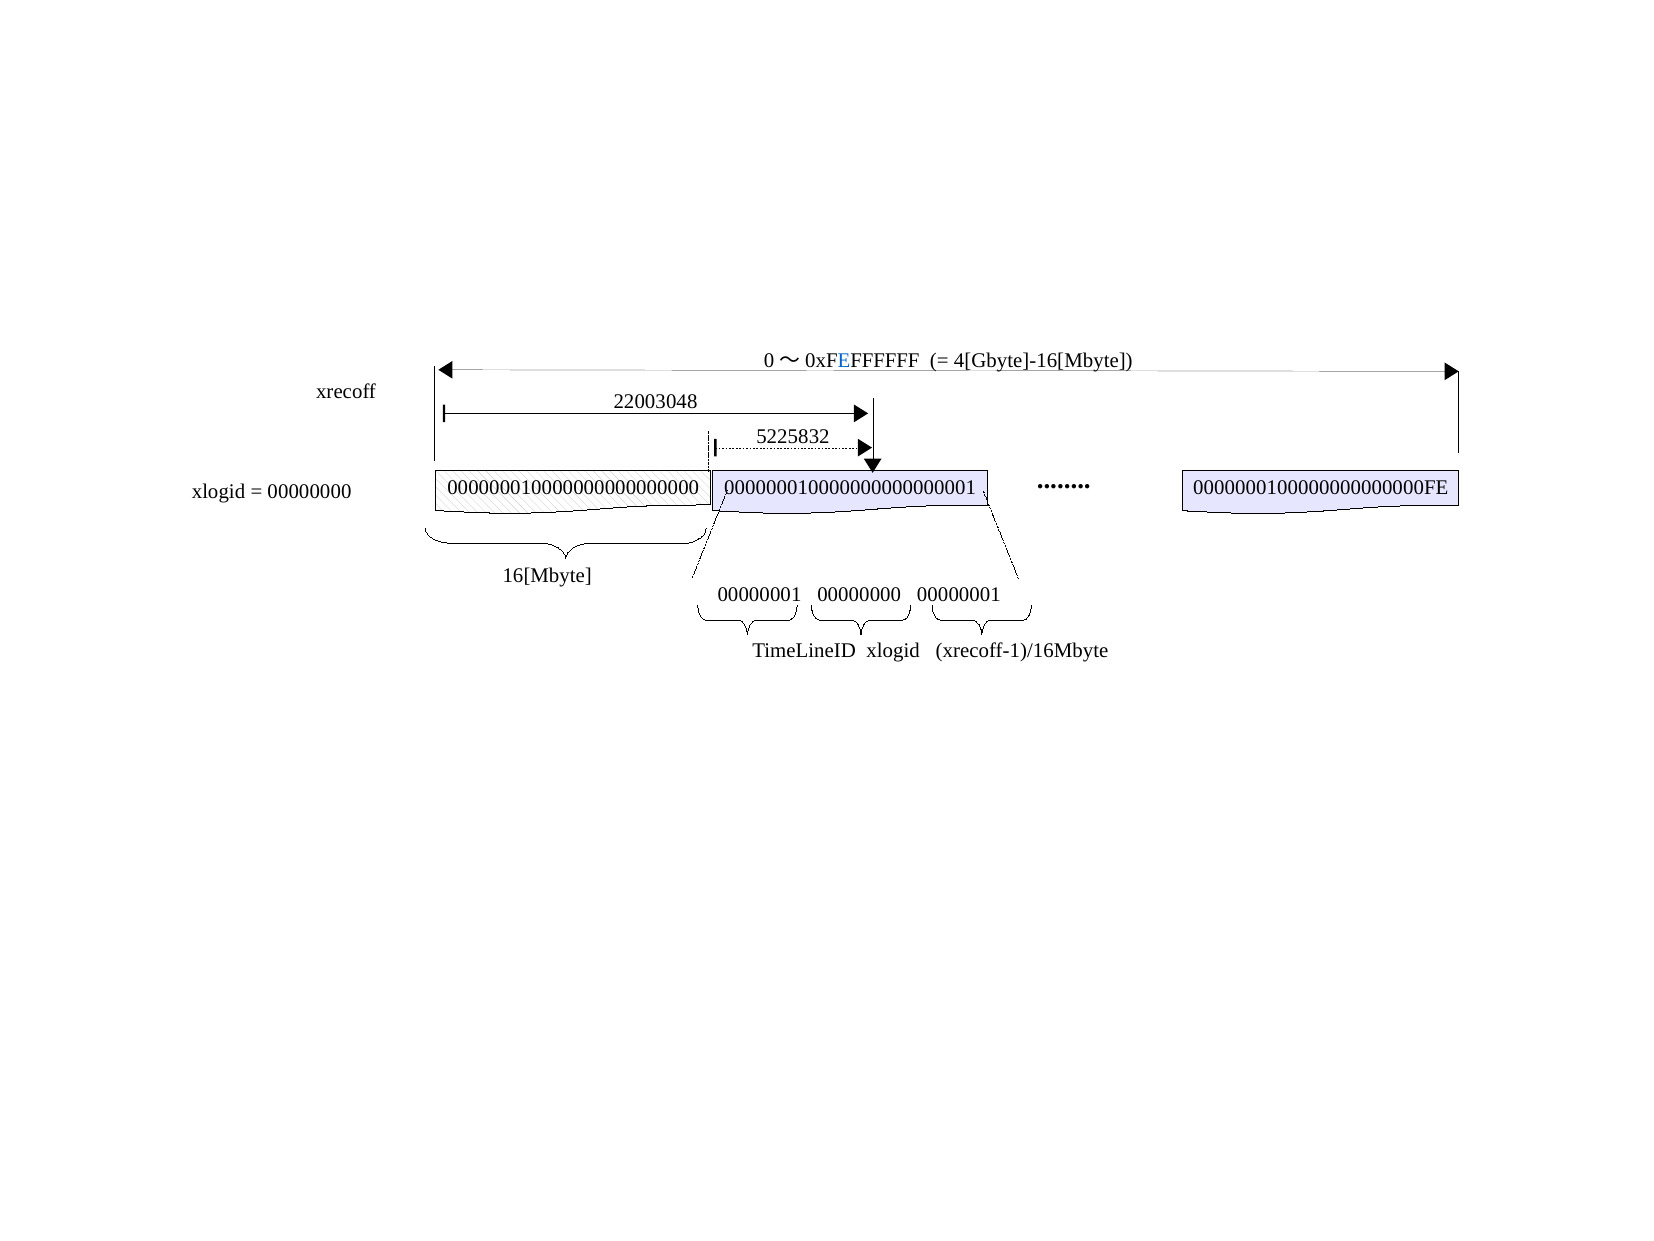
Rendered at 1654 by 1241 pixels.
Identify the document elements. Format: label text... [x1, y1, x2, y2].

text_box TimeLineID xlogid (xrecoff-1)/16Mbyte [644, 631, 1217, 671]
text_box 0000000100000000000000FE [1182, 470, 1459, 514]
text_box 000000010000000000000000 [435, 470, 711, 514]
text_box 16[Mbyte] [487, 557, 638, 596]
text_box xlogid = 00000000 [177, 472, 465, 511]
text_box 000000010000000000000001 [712, 470, 988, 514]
text_box ........ [1022, 456, 1178, 503]
text_box 00000001 00000000 00000001 [629, 575, 1089, 614]
text_box xrecoff [301, 372, 433, 411]
